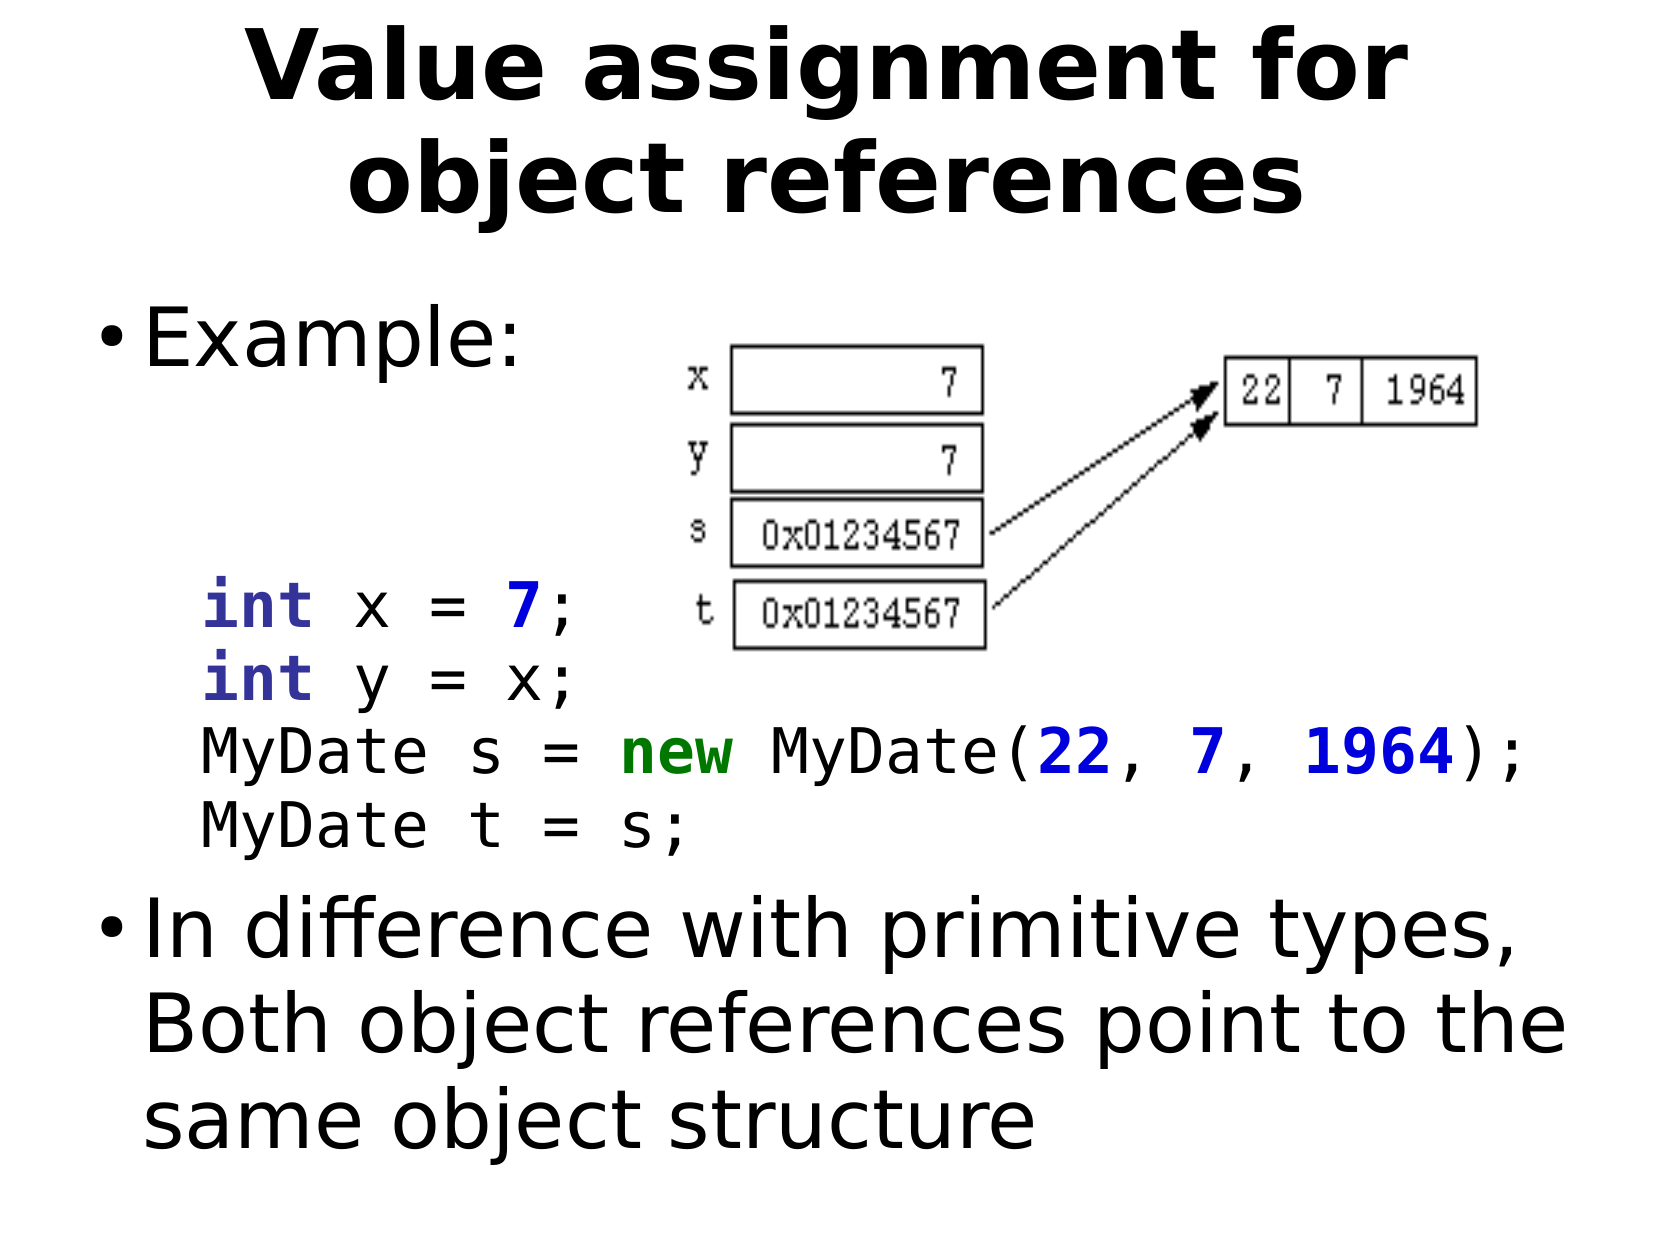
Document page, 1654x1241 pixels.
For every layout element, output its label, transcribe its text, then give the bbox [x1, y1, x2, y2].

title Value assignment for object references [82, 8, 1571, 236]
list Example: int x = 7; int y = x; MyDate s = new MyDate(22, 7, 1964); MyDate t = s; In difference with primitive types, Both object references point to the same object structure [82, 290, 1583, 1170]
picture [625, 290, 1593, 686]
